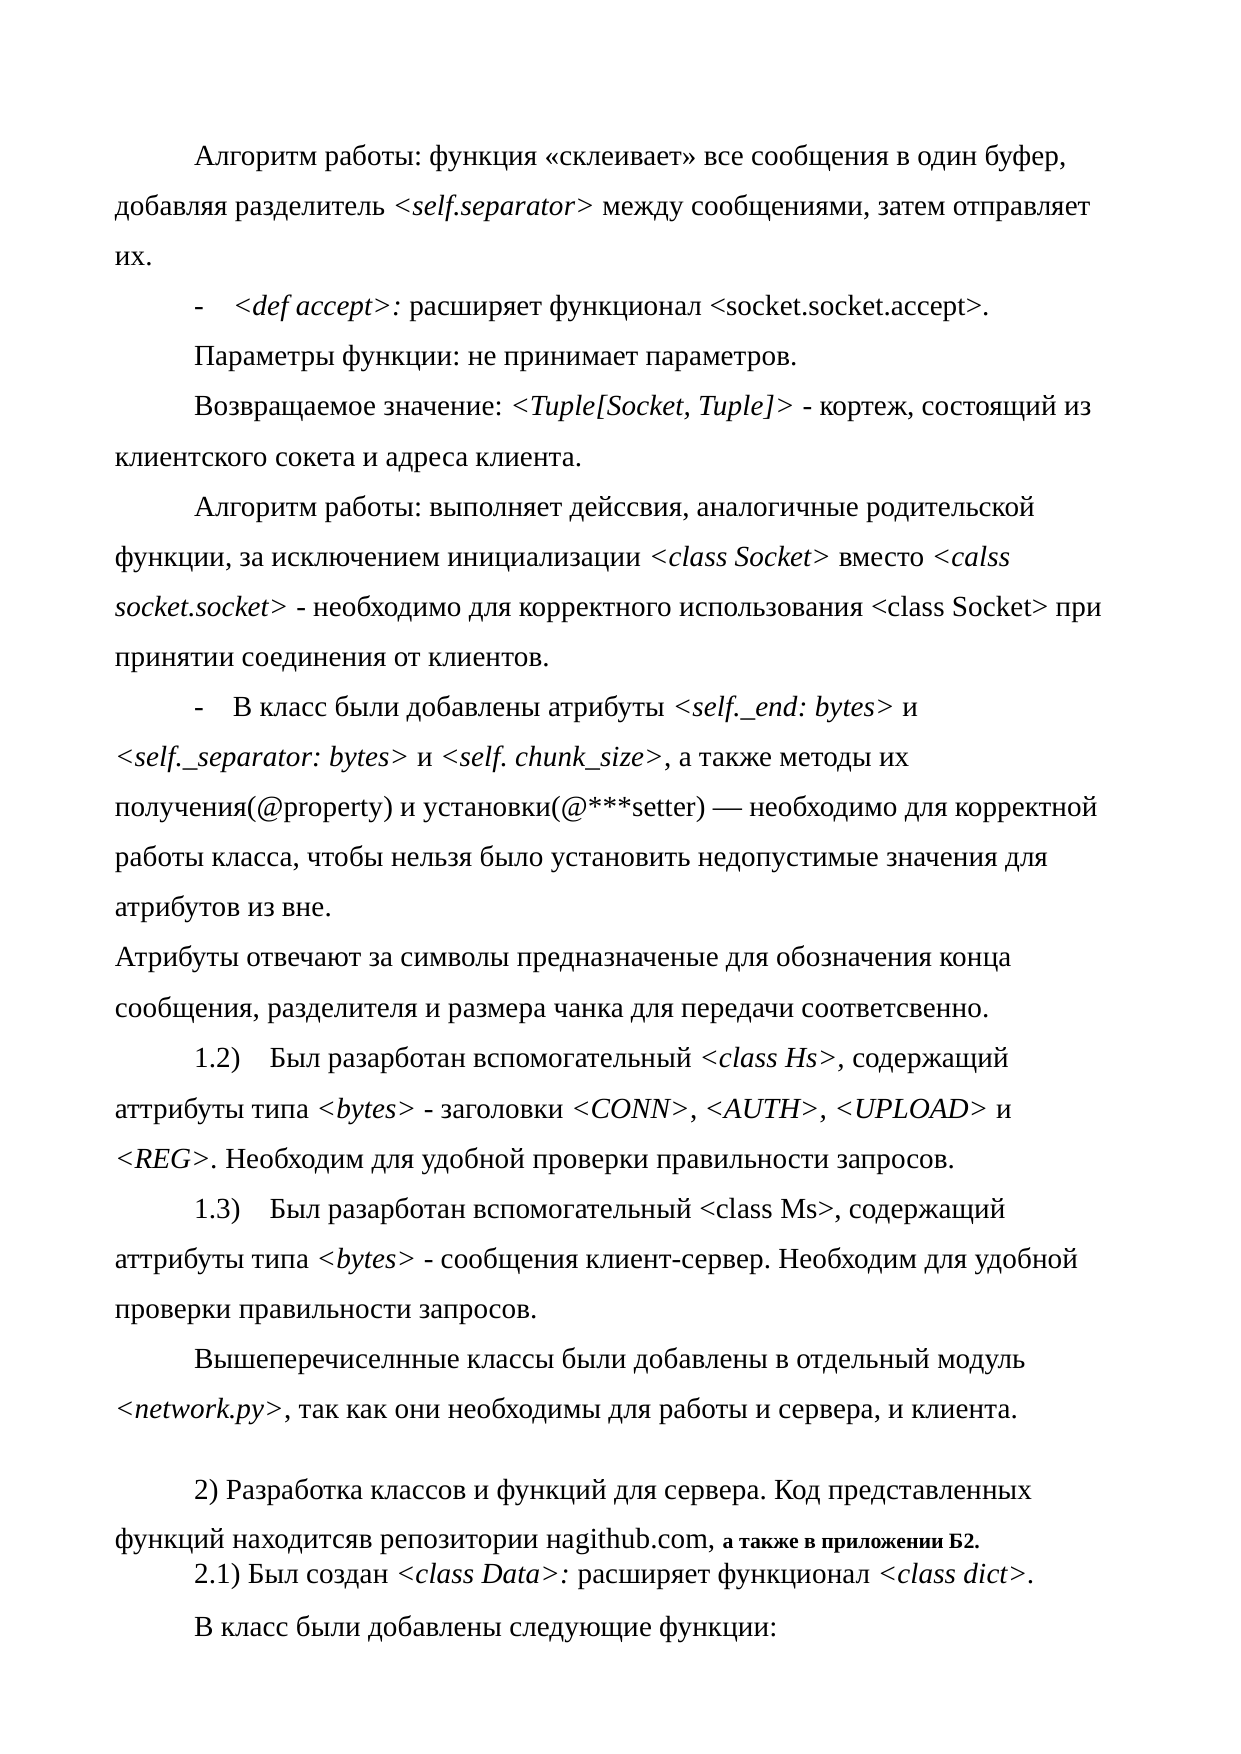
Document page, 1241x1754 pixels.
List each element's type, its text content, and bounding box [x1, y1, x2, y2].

text_box Алгоритм работы: функция «склеивает» все сообщения в один буфер, добавляя разделитель <self.separator> между сообщениями, затем отправляет их. - <def accept>: расширяет функционал <socket.socket.accept>. Параметры функции: не принимает параметров. Возвращаемое значение: <Tuple[Socket, Tuple]> - кортеж, состоящий из клиентского сокета и адреса клиента. Алгоритм работы: выполняет дейссвия, аналогичные родительской функции, за исключением инициализации <class Socket> вместо <calss socket.socket> - необходимо для корректного использования <class Socket> при принятии соединения от клиентов. - В класс были добавлены атрибуты <self._end: bytes> и <self._separator: bytes> и <self. chunk_size>, а также методы их получения(@property) и установки(@***setter) — необходимо для корректной работы класса, чтобы нельзя было установить недопустимые значения для атрибутов из вне. Атрибуты отвечают за символы предназначеные для обозначения конца сообщения, разделителя и размера чанка для передачи соответсвенно. 1.2) Был разарботан вспомогательный <class Hs>, содержащий аттрибуты типа <bytes> - заголовки <CONN>, <AUTH>, <UPLOAD> и <REG>. Необходим для удобной проверки правильности запросов. 1.3) Был разарботан вспомогательный <class Ms>, содержащий аттрибуты типа <bytes> - сообщения клиент-сервер. Необходим для удобной проверки правильности запросов. Вышеперечиселнные классы были добавлены в отдельный модуль <network.py>, так как они необходимы для работы и сервера, и клиента. 2) Разработка классов и функций для сервера. Код представленных функций находитсяв репозитории наgithub.com, а также в приложении Б2. 2.1) Был создан <class Data>: расширяет функционал <class dict>. В класс были добавлены следующие функции: [115, 121, 1120, 1613]
